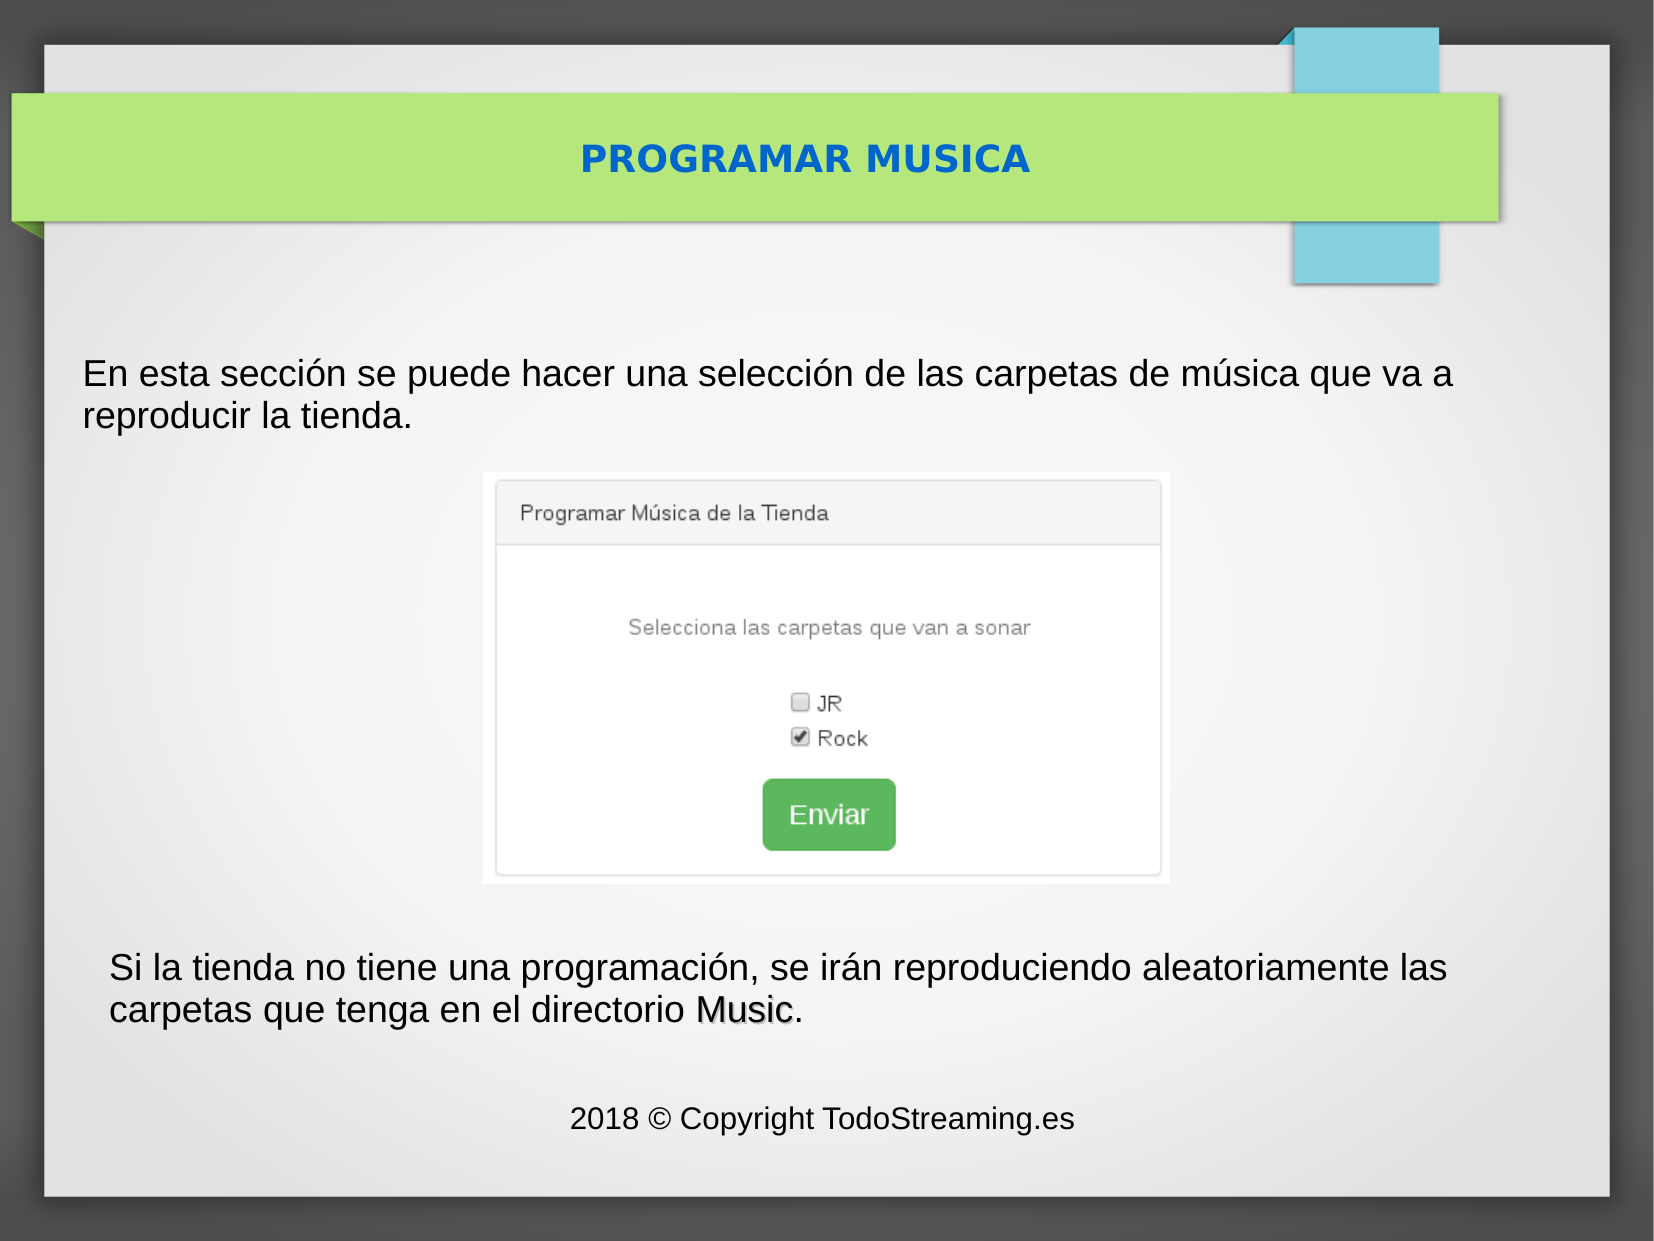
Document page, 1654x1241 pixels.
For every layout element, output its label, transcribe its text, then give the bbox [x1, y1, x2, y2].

text_box En esta sección se puede hacer una selección de las carpetas de música que va a reproducir la tienda. [82, 352, 1536, 437]
text_box Si la tienda no tiene una programación, se irán reproduciendo aleatoriamente las carpetas que tenga en el directorio Music. [94, 939, 1540, 1081]
picture [0, 0, 1654, 1241]
text_box 2018 © Copyright TodoStreaming.es [555, 1094, 1099, 1146]
title PROGRAMAR MUSICA [445, 118, 1166, 201]
